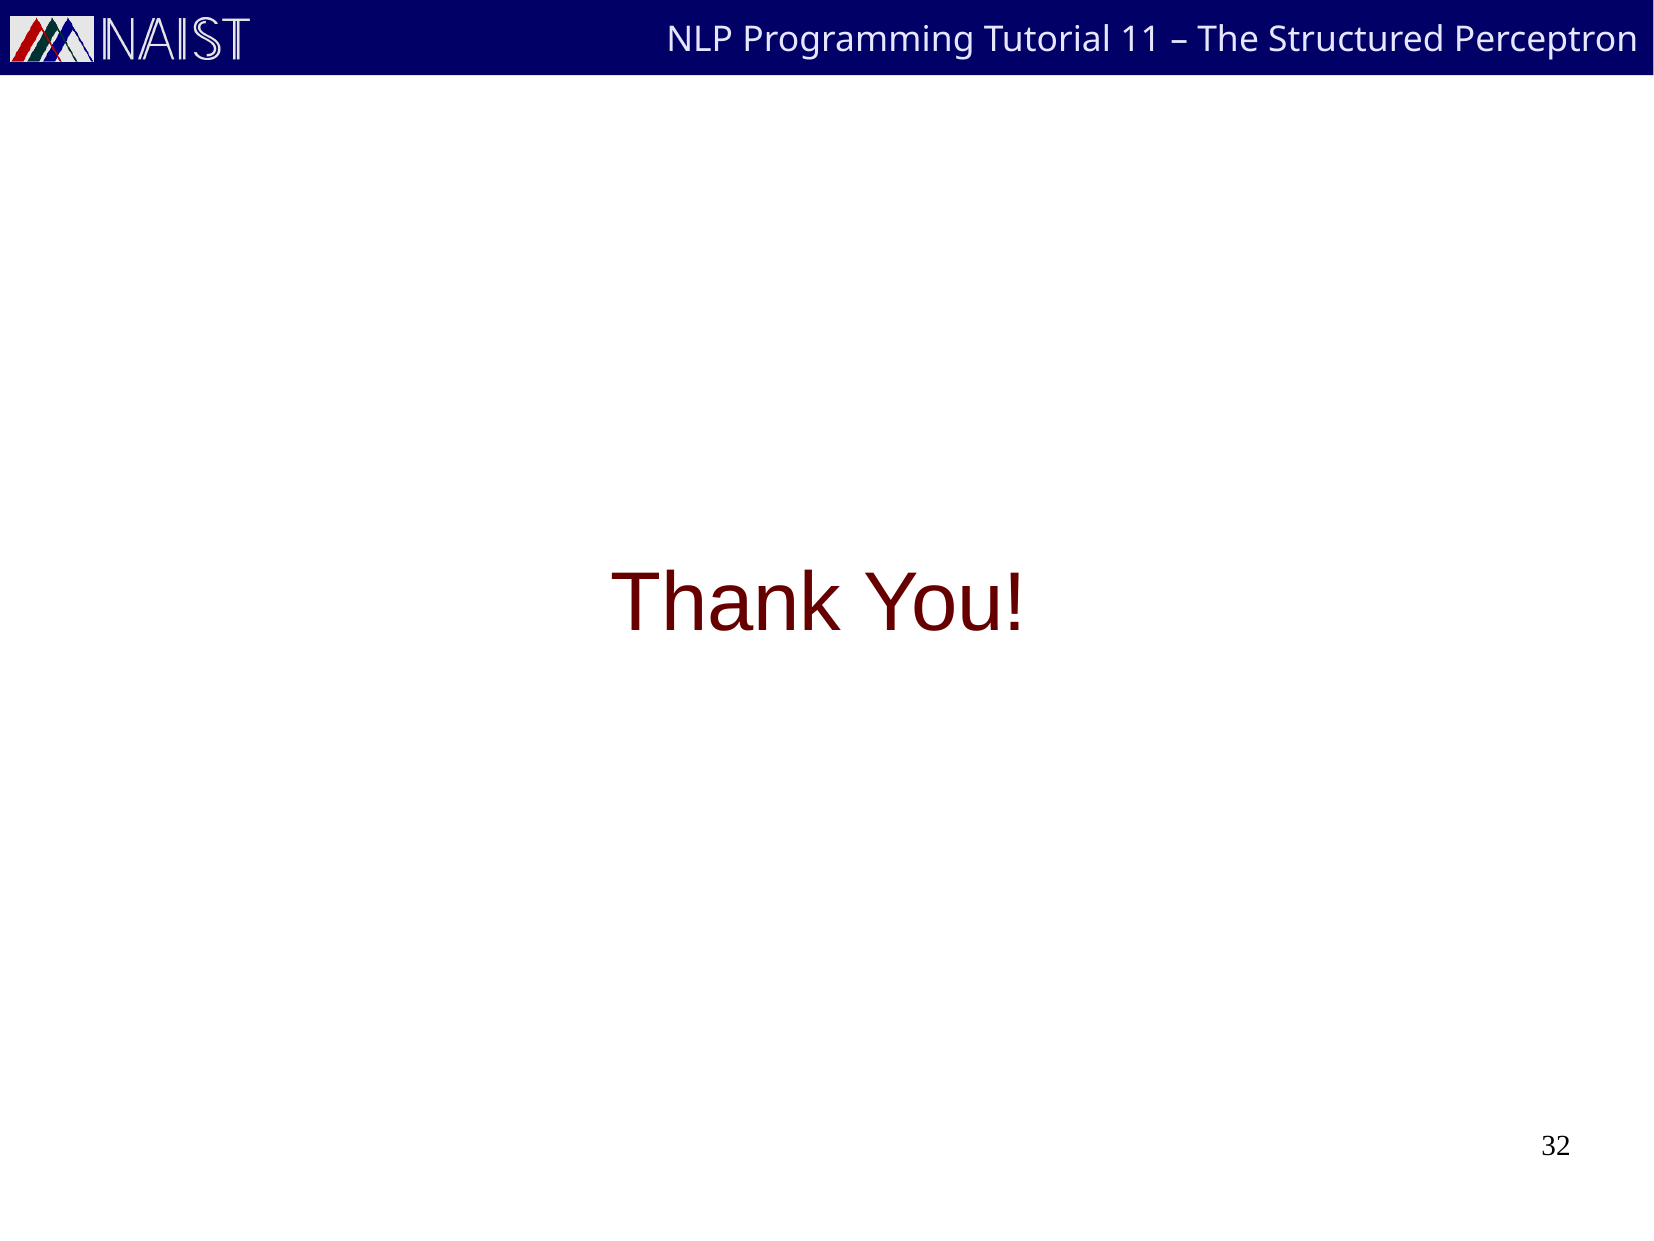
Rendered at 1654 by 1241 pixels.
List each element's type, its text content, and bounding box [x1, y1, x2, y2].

picture [10, 16, 94, 62]
title Thank You! [75, 506, 1564, 698]
picture [102, 17, 251, 60]
